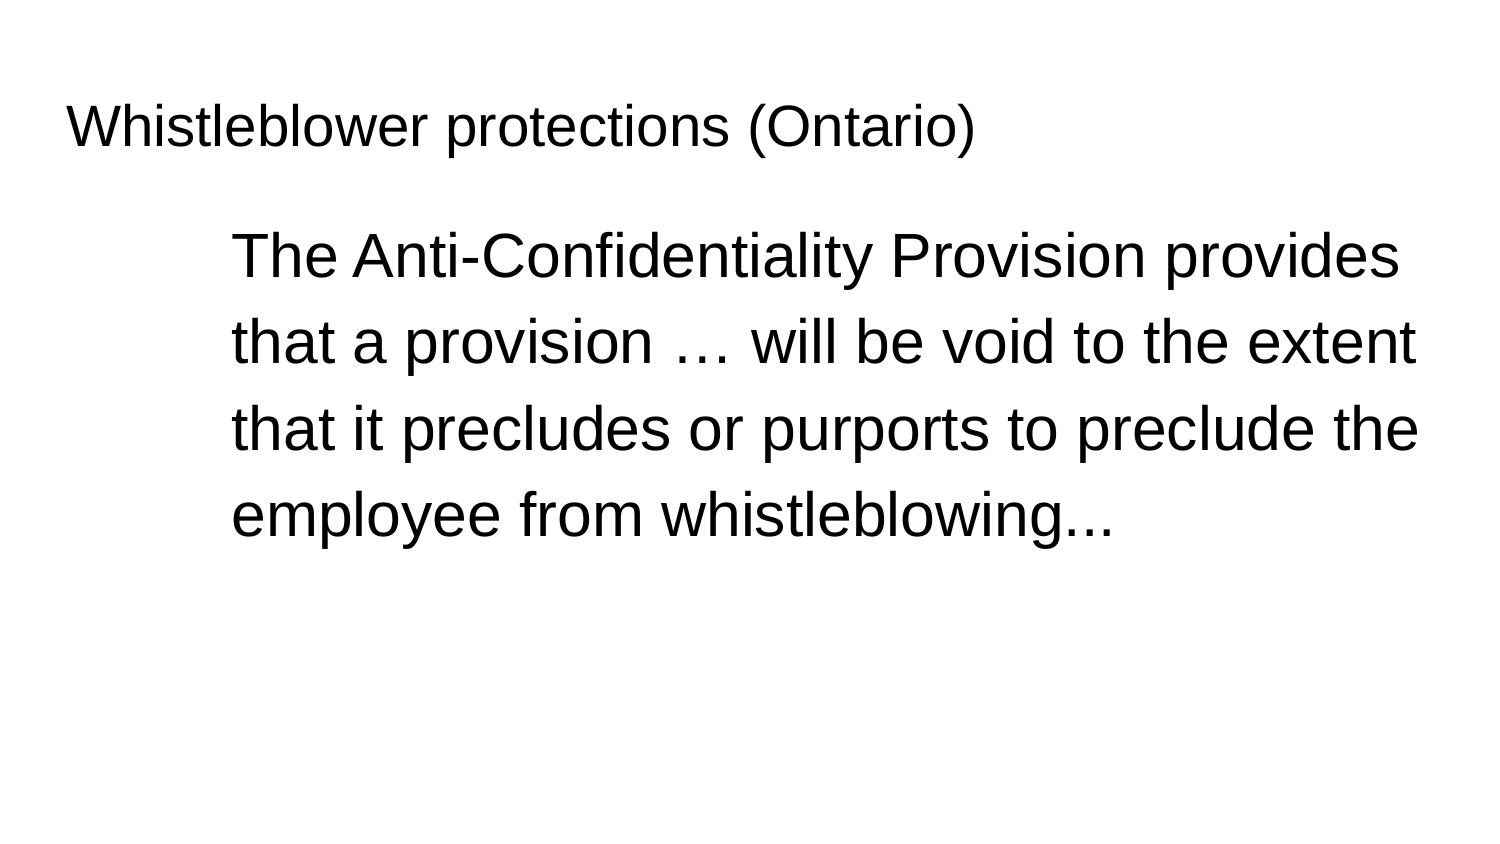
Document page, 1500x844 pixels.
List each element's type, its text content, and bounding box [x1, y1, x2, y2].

title Whistleblower protections (Ontario) [51, 72, 1449, 167]
list The Anti-Confidentiality Provision provides that a provision … will be void to the extent that it precludes or purports to preclude the employee from whistleblowing... [216, 189, 1449, 809]
